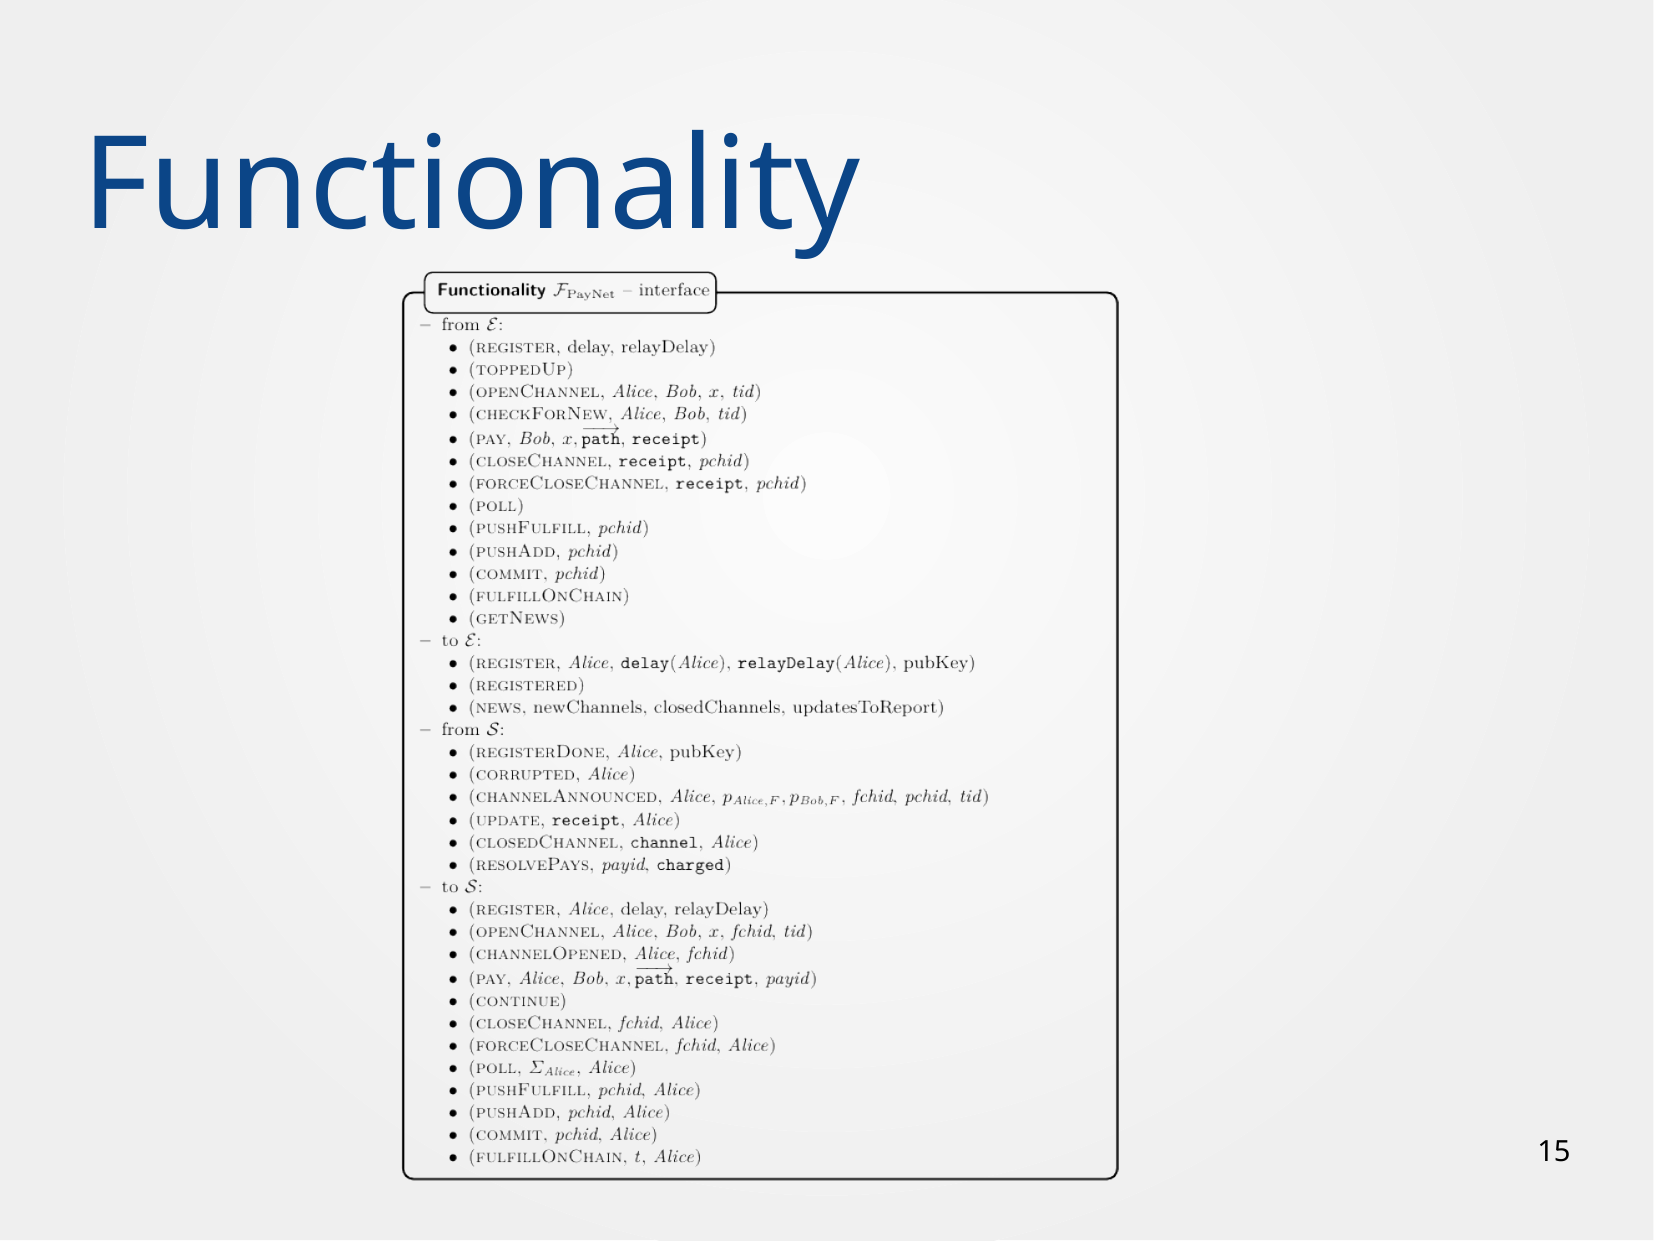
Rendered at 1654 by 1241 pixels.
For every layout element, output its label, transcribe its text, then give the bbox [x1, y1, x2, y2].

title Functionality [82, 9, 1572, 267]
picture [401, 271, 1119, 1181]
